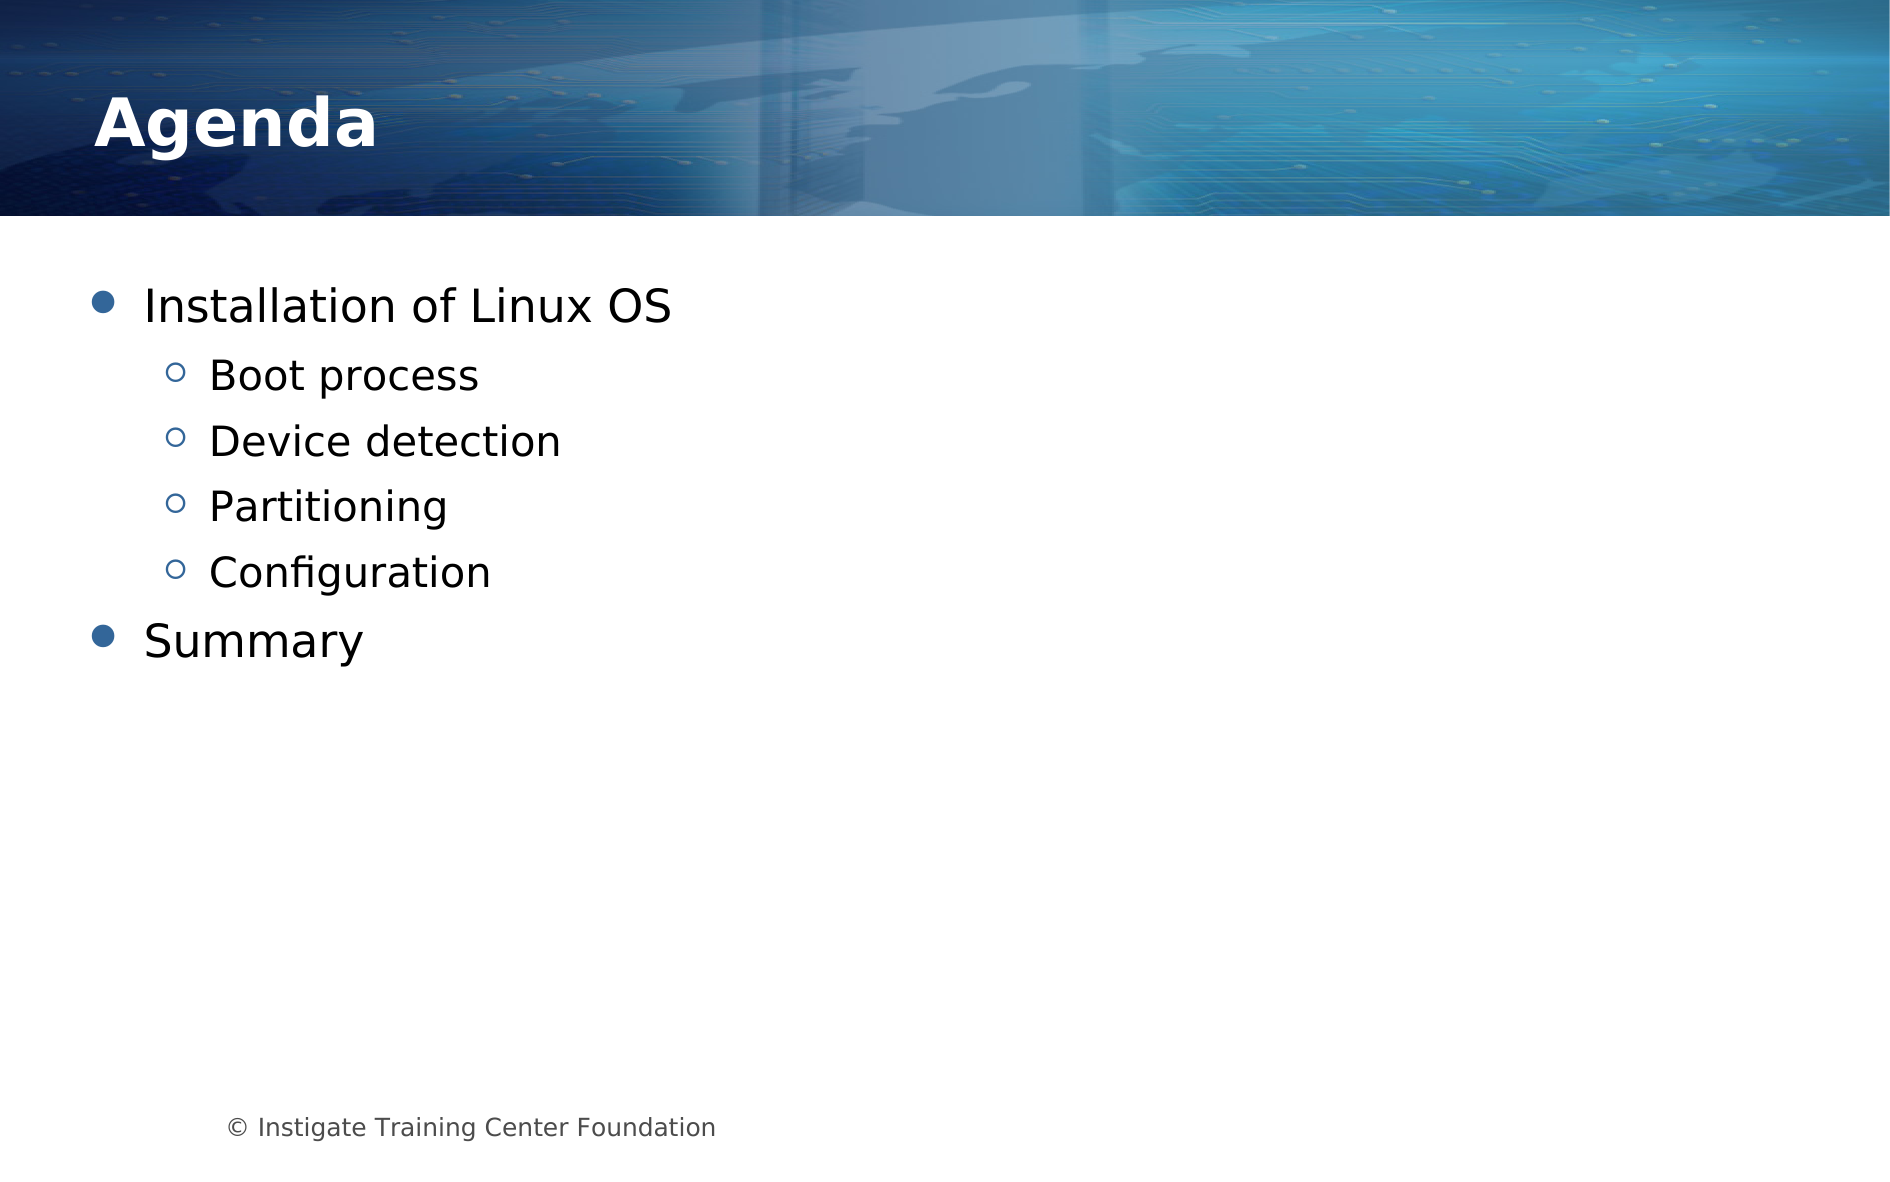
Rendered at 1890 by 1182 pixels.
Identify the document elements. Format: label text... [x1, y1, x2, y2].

picture [0, 0, 1890, 216]
title Agenda [94, 47, 1793, 217]
list Installation of Linux OS Boot process Device detection Partitioning Configuration Summary [88, 280, 1838, 1106]
